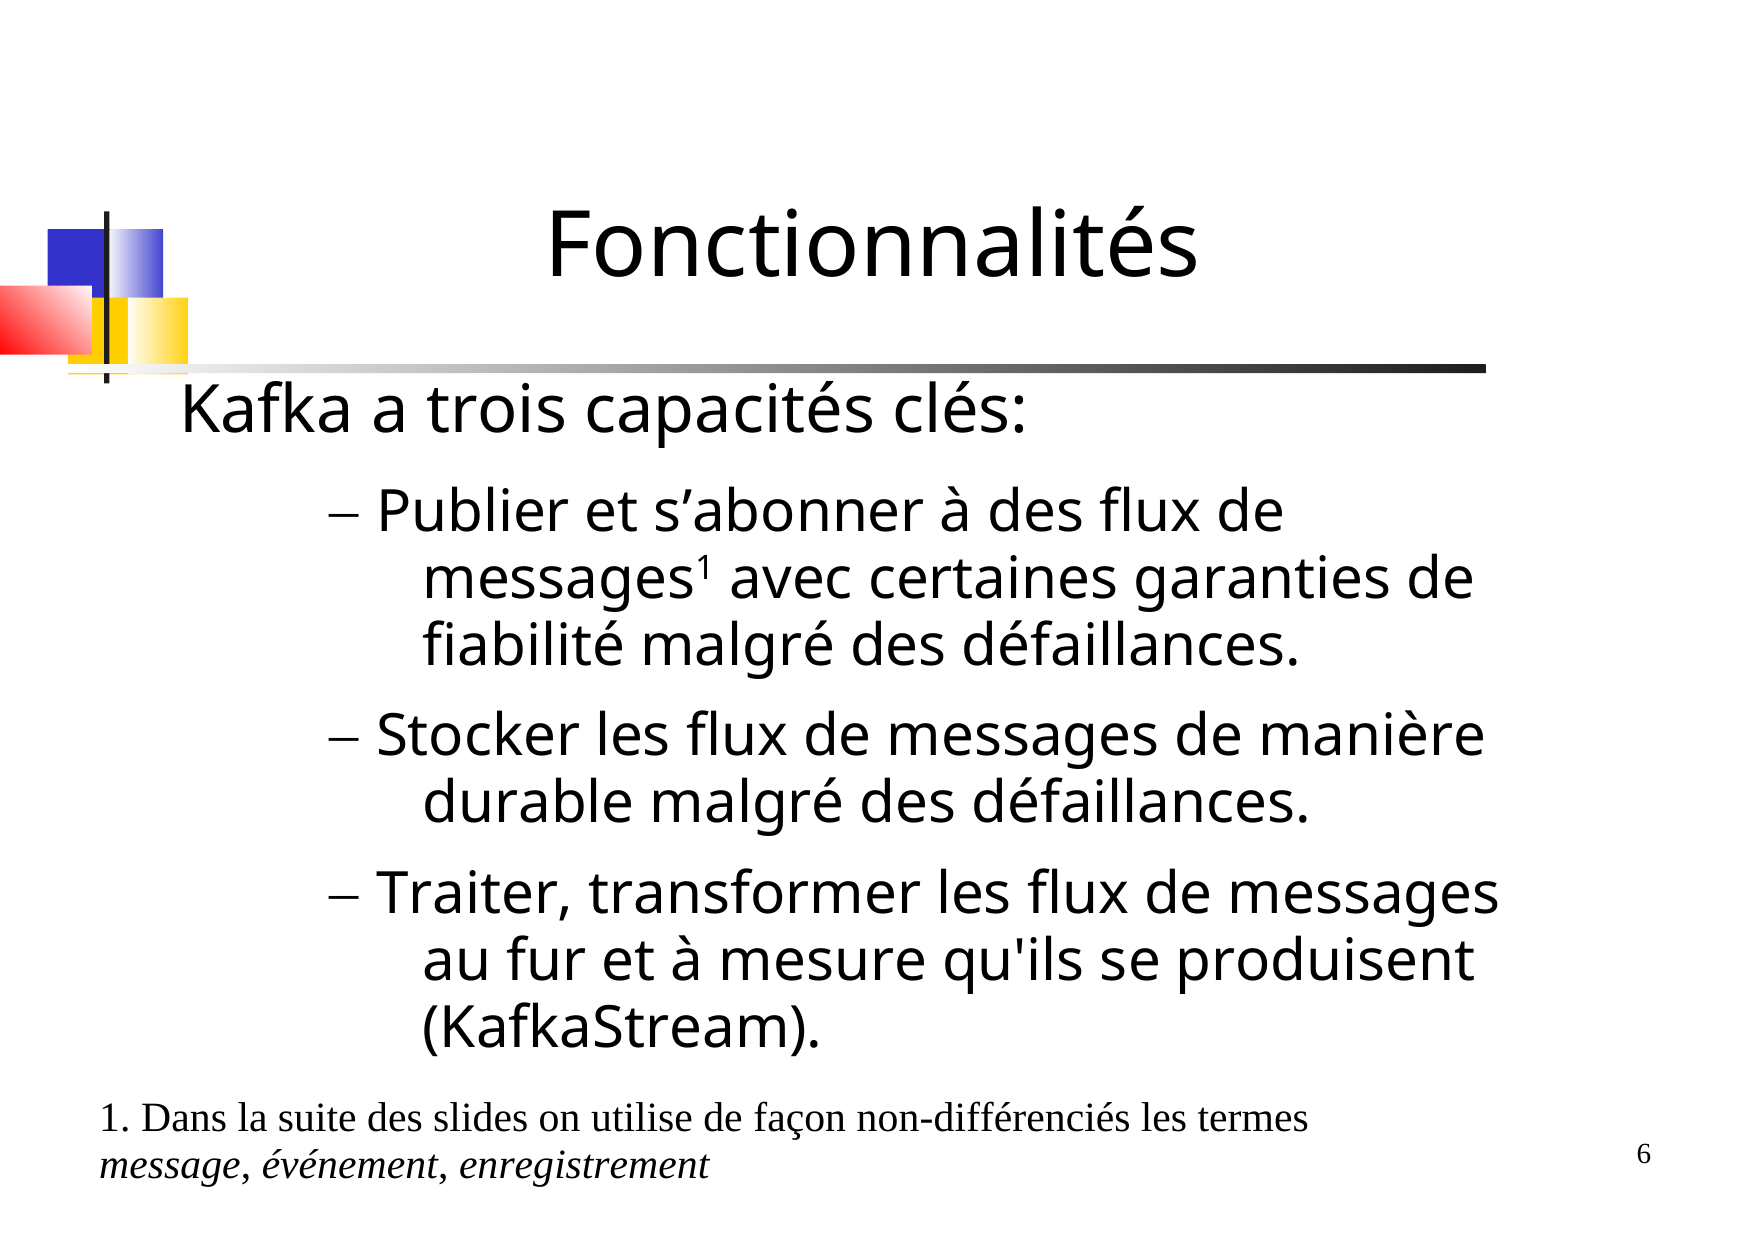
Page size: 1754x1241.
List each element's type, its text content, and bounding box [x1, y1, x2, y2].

list Kafka a trois capacités clés: Publier et s’abonner à des flux de messages1 avec certaines garanties de fiabilité malgré des défaillances. Stocker les flux de messages de manière durable malgré des défaillances. Traiter, transformer les flux de messages au fur et à mesure qu'ils se produisent (KafkaStream). [179, 371, 1567, 1091]
title Fonctionnalités [179, 139, 1567, 351]
text_box 1. Dans la suite des slides on utilise de façon non-différenciés les termes message, événement, enregistrement [84, 1085, 1336, 1196]
